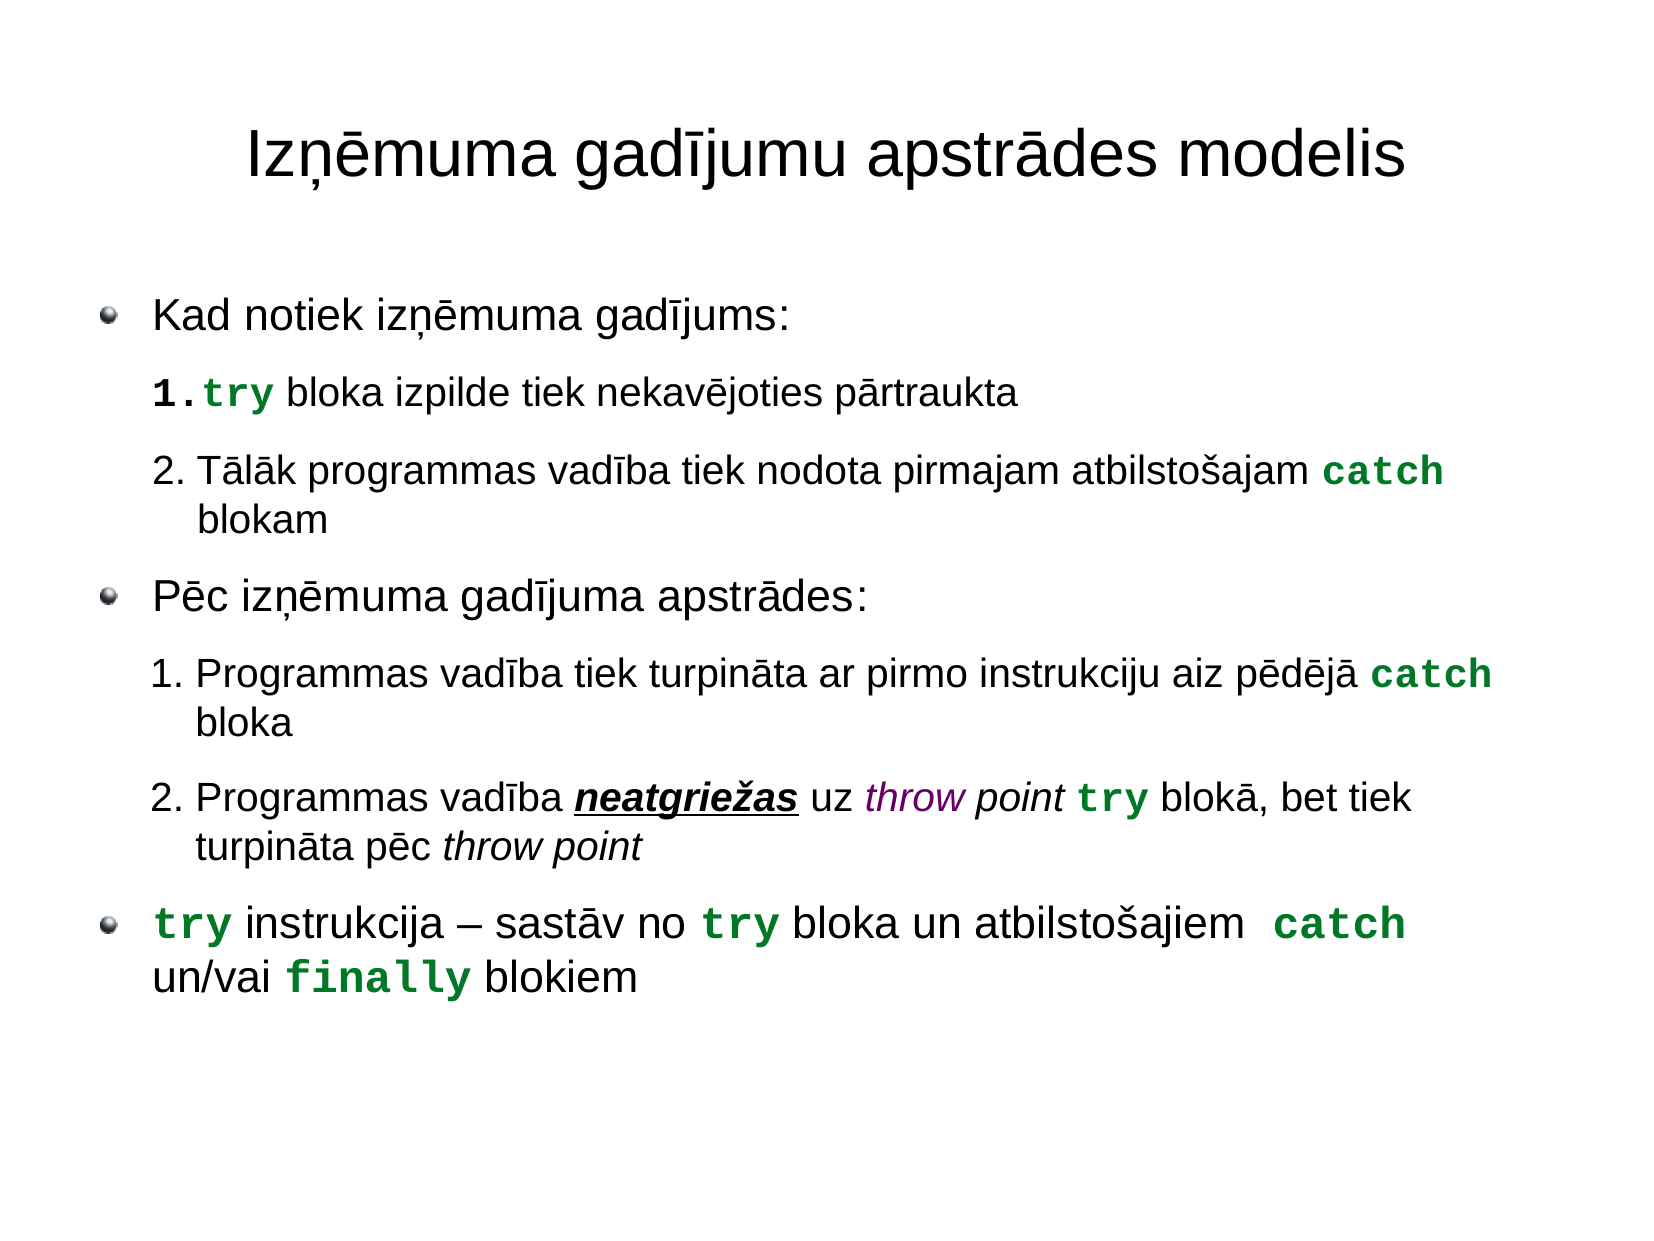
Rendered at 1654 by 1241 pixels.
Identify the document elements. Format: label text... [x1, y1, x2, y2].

title Izņēmuma gadījumu apstrādes modelis [82, 49, 1571, 257]
list Kad notiek izņēmuma gadījums: 1.try bloka izpilde tiek nekavējoties pārtraukta 2. Tālāk programmas vadība tiek nodota pirmajam atbilstošajam catch blokam Pēc izņēmuma gadījuma apstrādes: 1. Programmas vadība tiek turpināta ar pirmo instrukciju aiz pēdējā catch bloka 2. Programmas vadība neatgriežas uz throw point try blokā, bet tiek turpināta pēc throw point try instrukcija – sastāv no try bloka un atbilstošajiem catch un/vai finally blokiem [82, 290, 1538, 1010]
